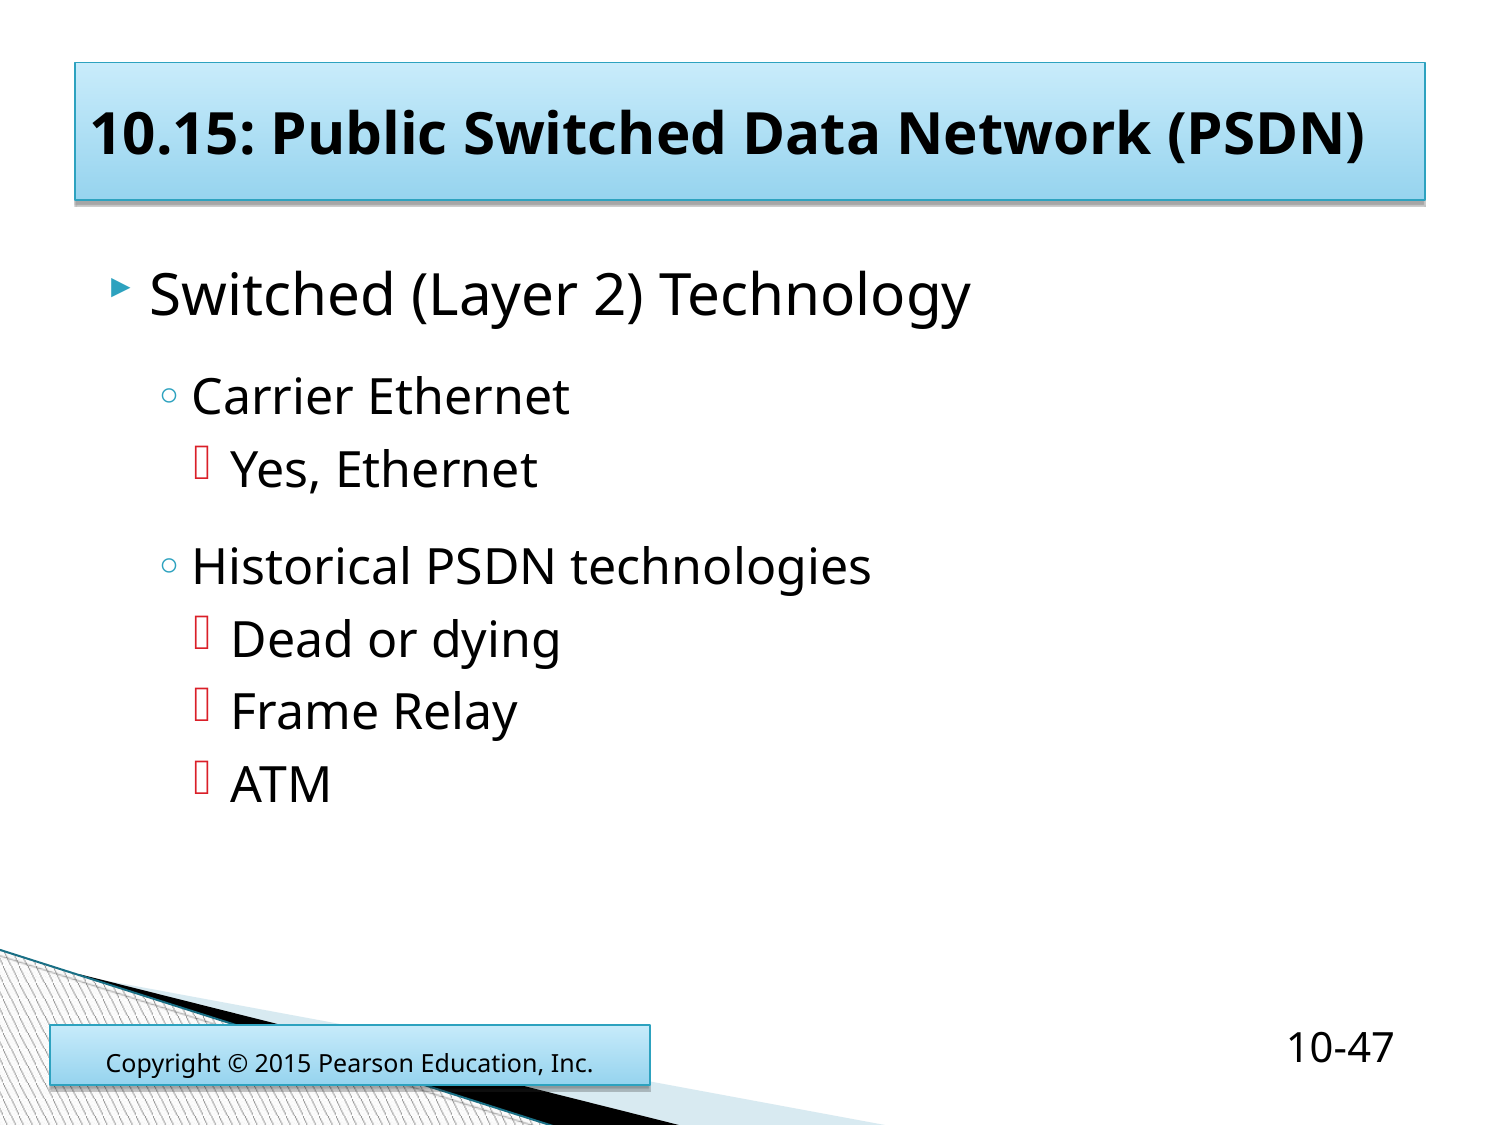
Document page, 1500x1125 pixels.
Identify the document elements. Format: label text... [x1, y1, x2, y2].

list Switched (Layer 2) Technology Carrier Ethernet Yes, Ethernet Historical PSDN technologies Dead or dying Frame Relay ATM [75, 249, 1425, 986]
footer Copyright © 2015 Pearson Education, Inc. [50, 1025, 650, 1085]
picture [0, 952, 543, 1125]
slide_number 10-<number> [1149, 1025, 1410, 1085]
title 10.15: Public Switched Data Network (PSDN) [75, 62, 1425, 200]
